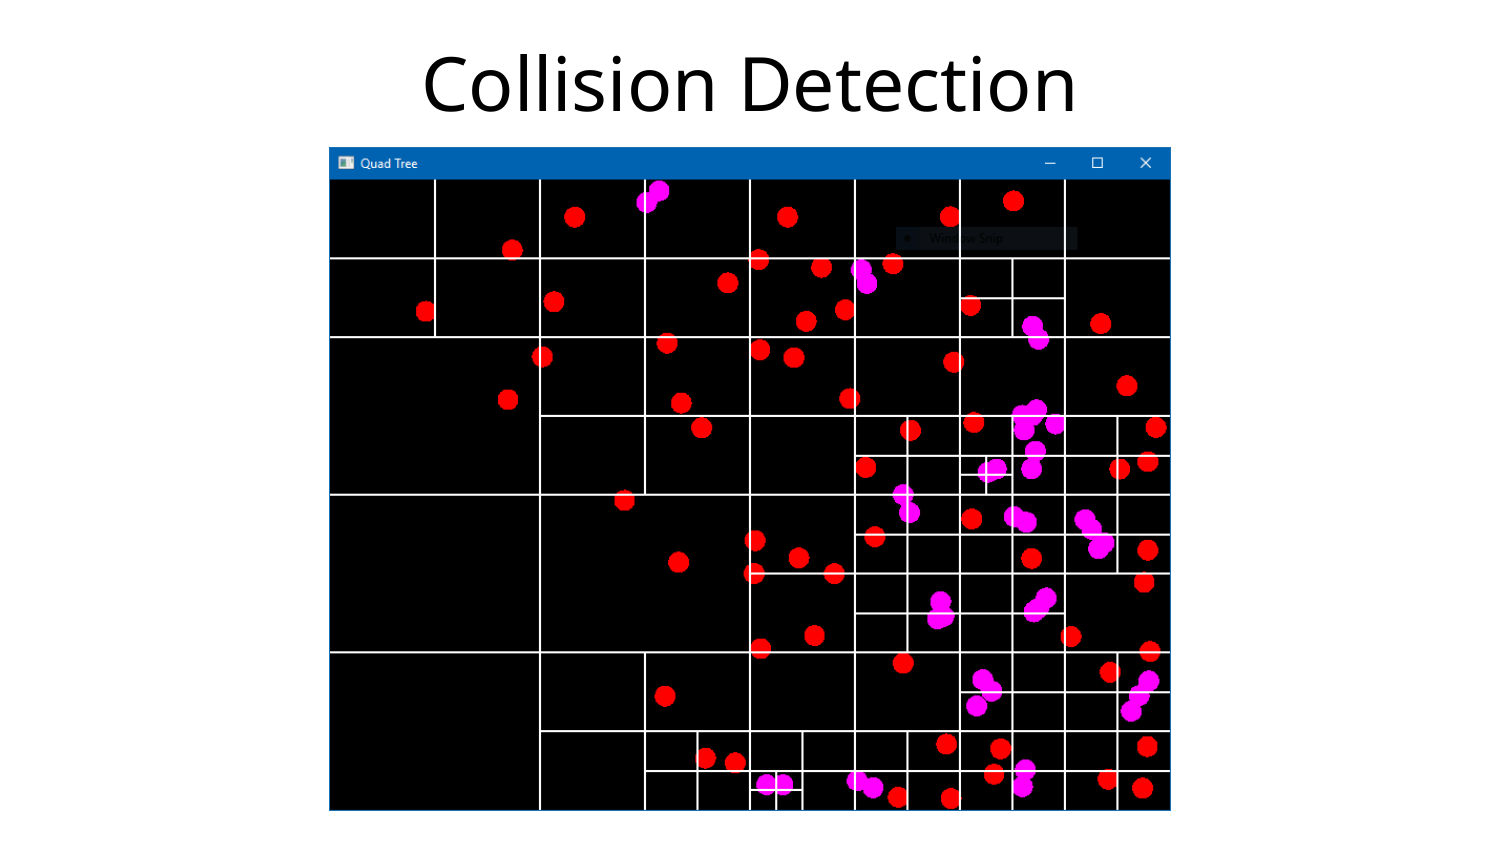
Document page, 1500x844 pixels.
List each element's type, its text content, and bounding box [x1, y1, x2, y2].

text_box Collision Detection [44, 32, 1456, 131]
picture [329, 147, 1171, 811]
